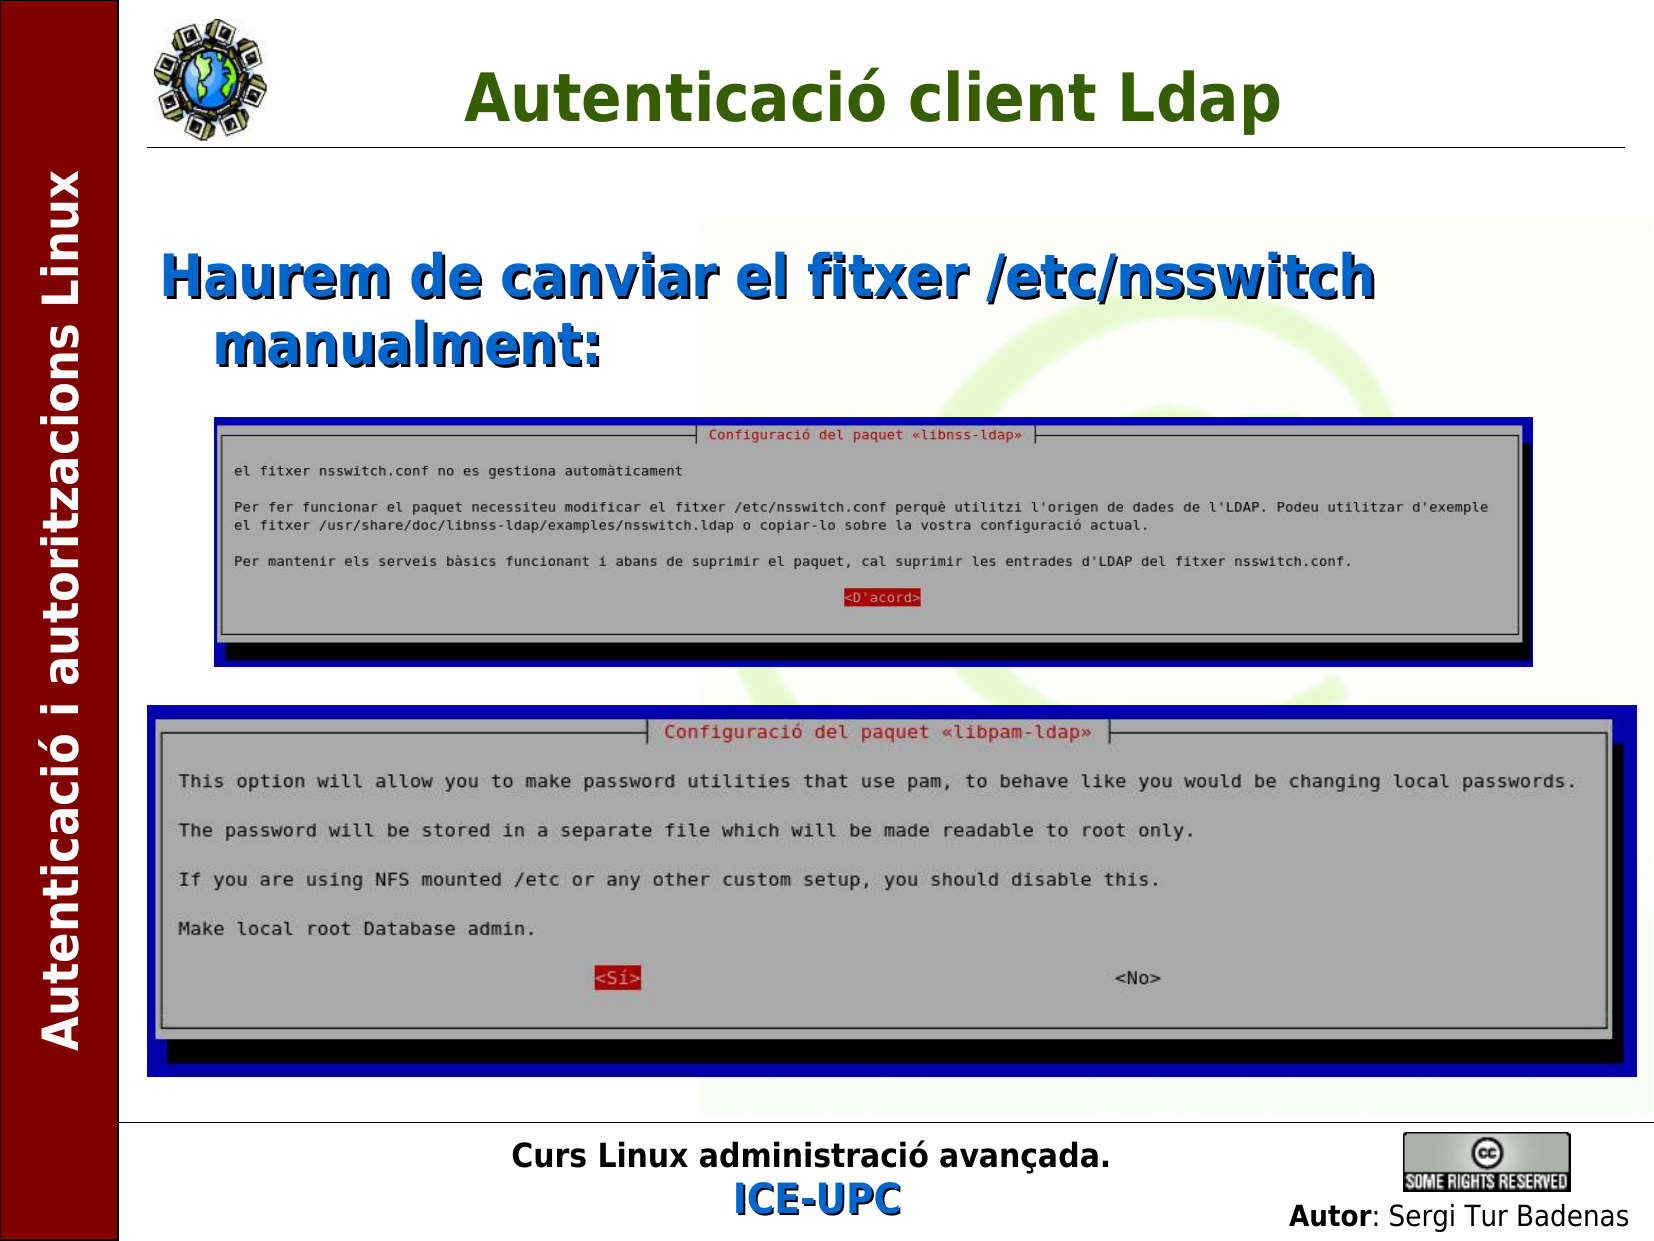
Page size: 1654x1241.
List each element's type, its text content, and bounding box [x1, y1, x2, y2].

title Autenticació client Ldap [129, 56, 1619, 141]
picture [1403, 1132, 1571, 1192]
picture [214, 417, 1533, 667]
picture [147, 217, 1654, 1113]
picture [154, 19, 268, 56]
list Haurem de canviar el fitxer /etc/nsswitch manualment: [141, 242, 1630, 1078]
